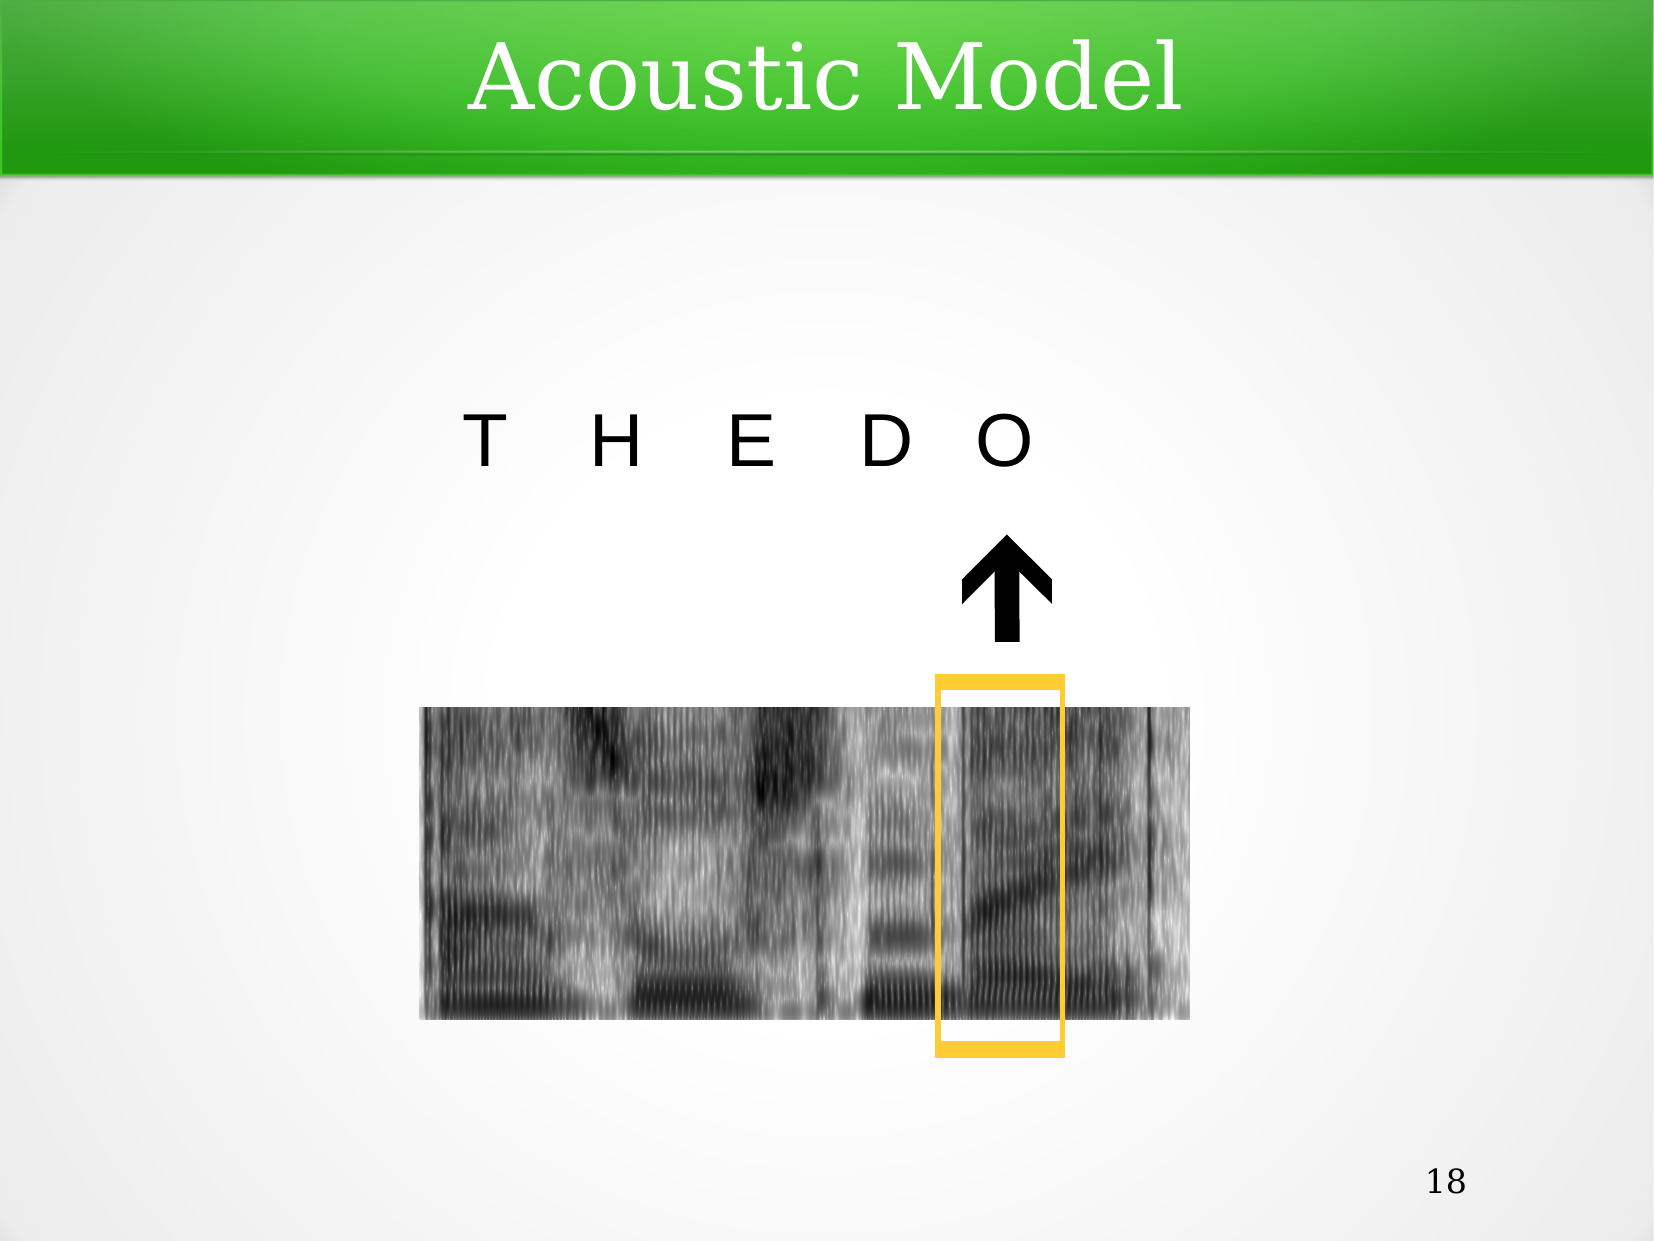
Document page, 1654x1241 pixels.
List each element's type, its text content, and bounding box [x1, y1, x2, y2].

picture [0, 0, 1654, 1241]
text_box T H E D O [447, 391, 1228, 491]
title Acoustic Model [82, 11, 1571, 154]
